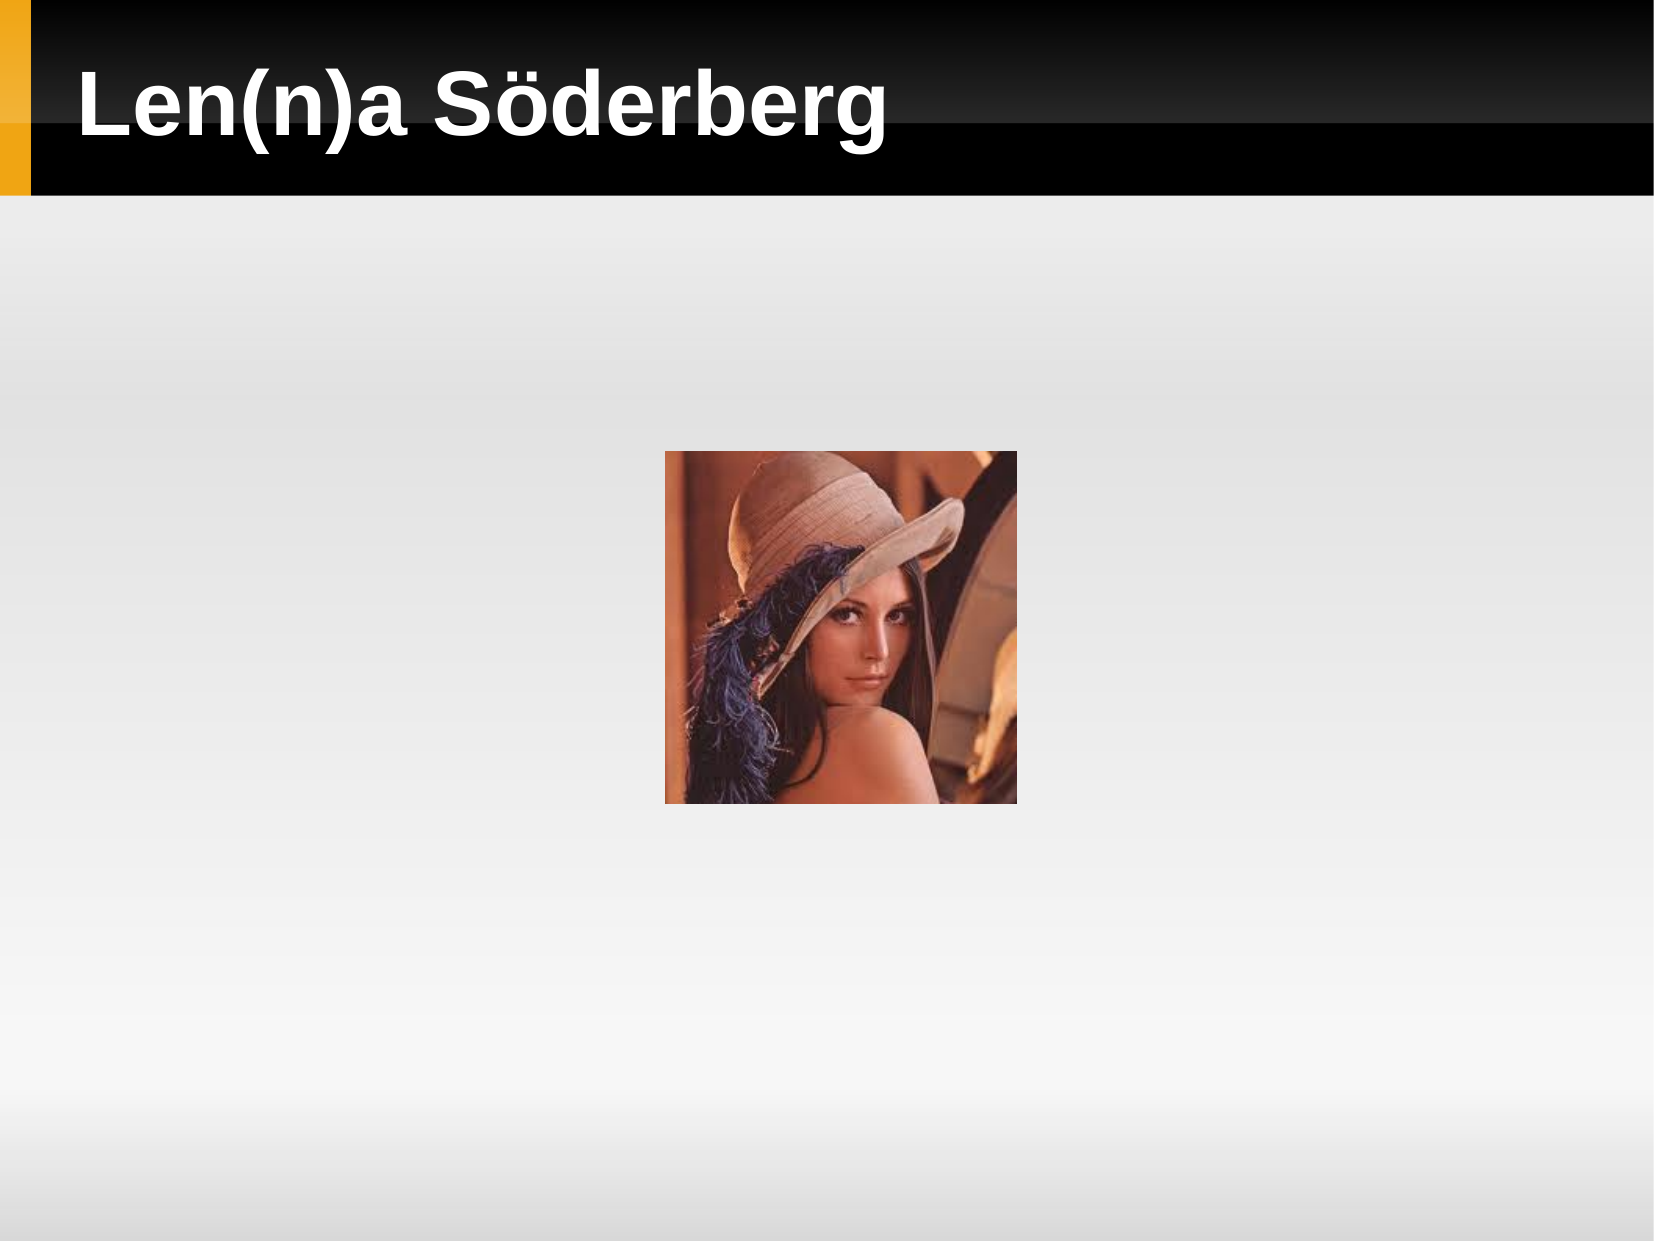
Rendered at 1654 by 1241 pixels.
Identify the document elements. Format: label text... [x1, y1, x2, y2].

picture [0, 0, 1654, 1241]
title Len(n)a Söderberg [76, 0, 1565, 208]
